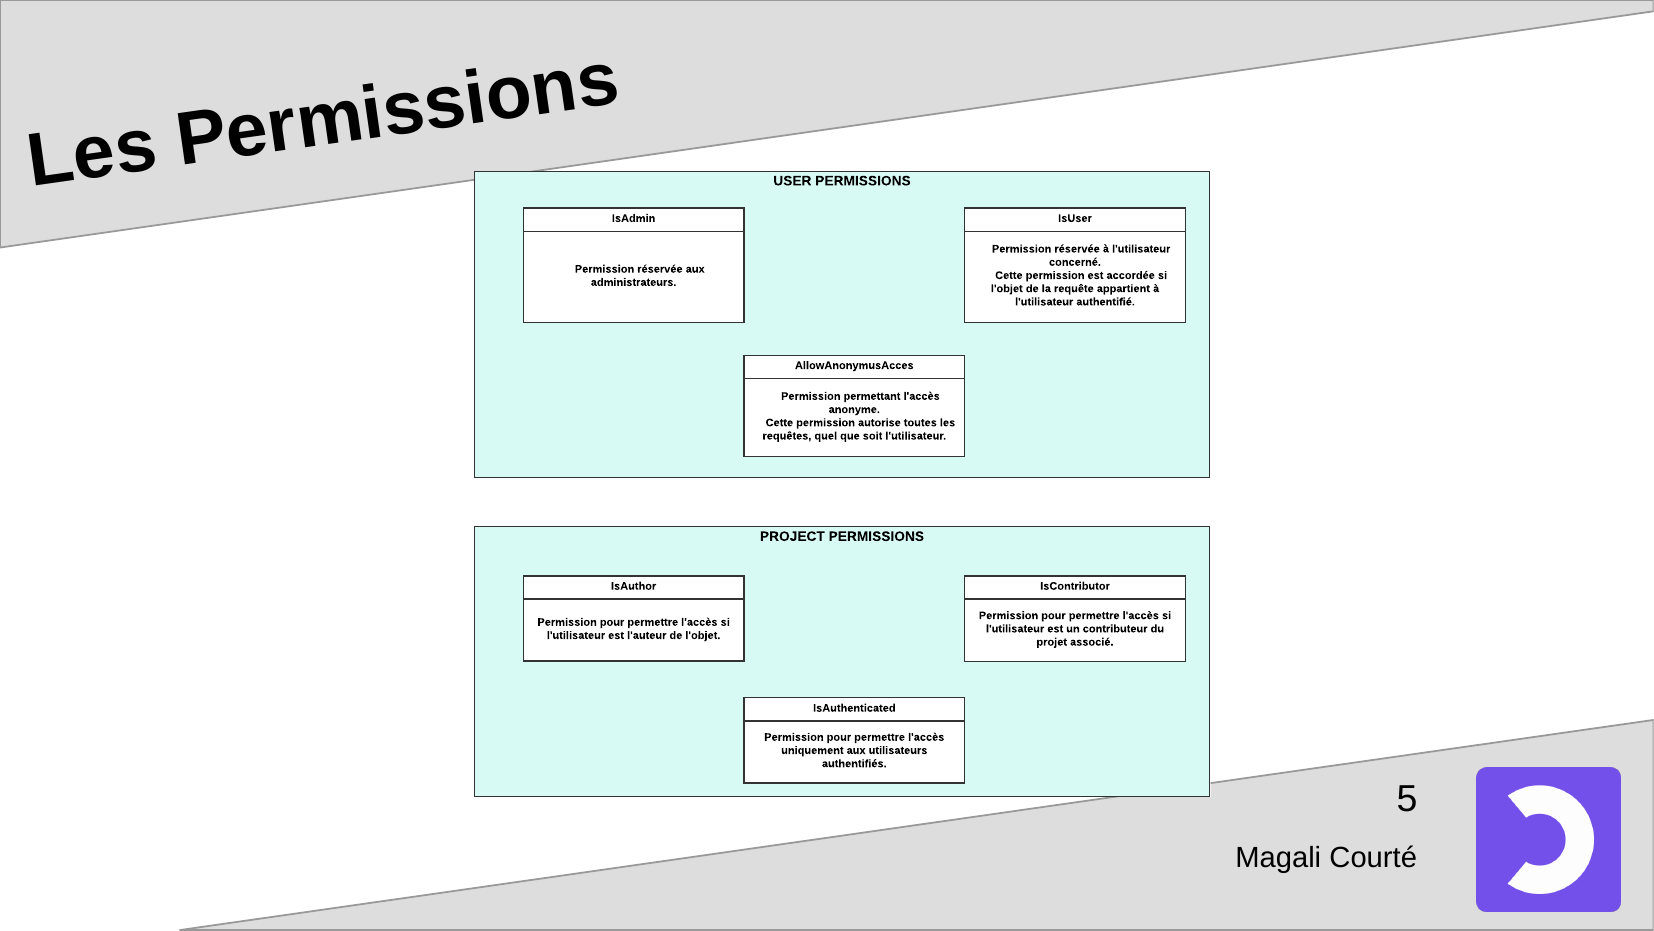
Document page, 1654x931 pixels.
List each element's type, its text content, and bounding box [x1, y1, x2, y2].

picture [473, 170, 1211, 798]
title Les Permissions [16, 0, 1501, 239]
picture [1476, 767, 1621, 912]
